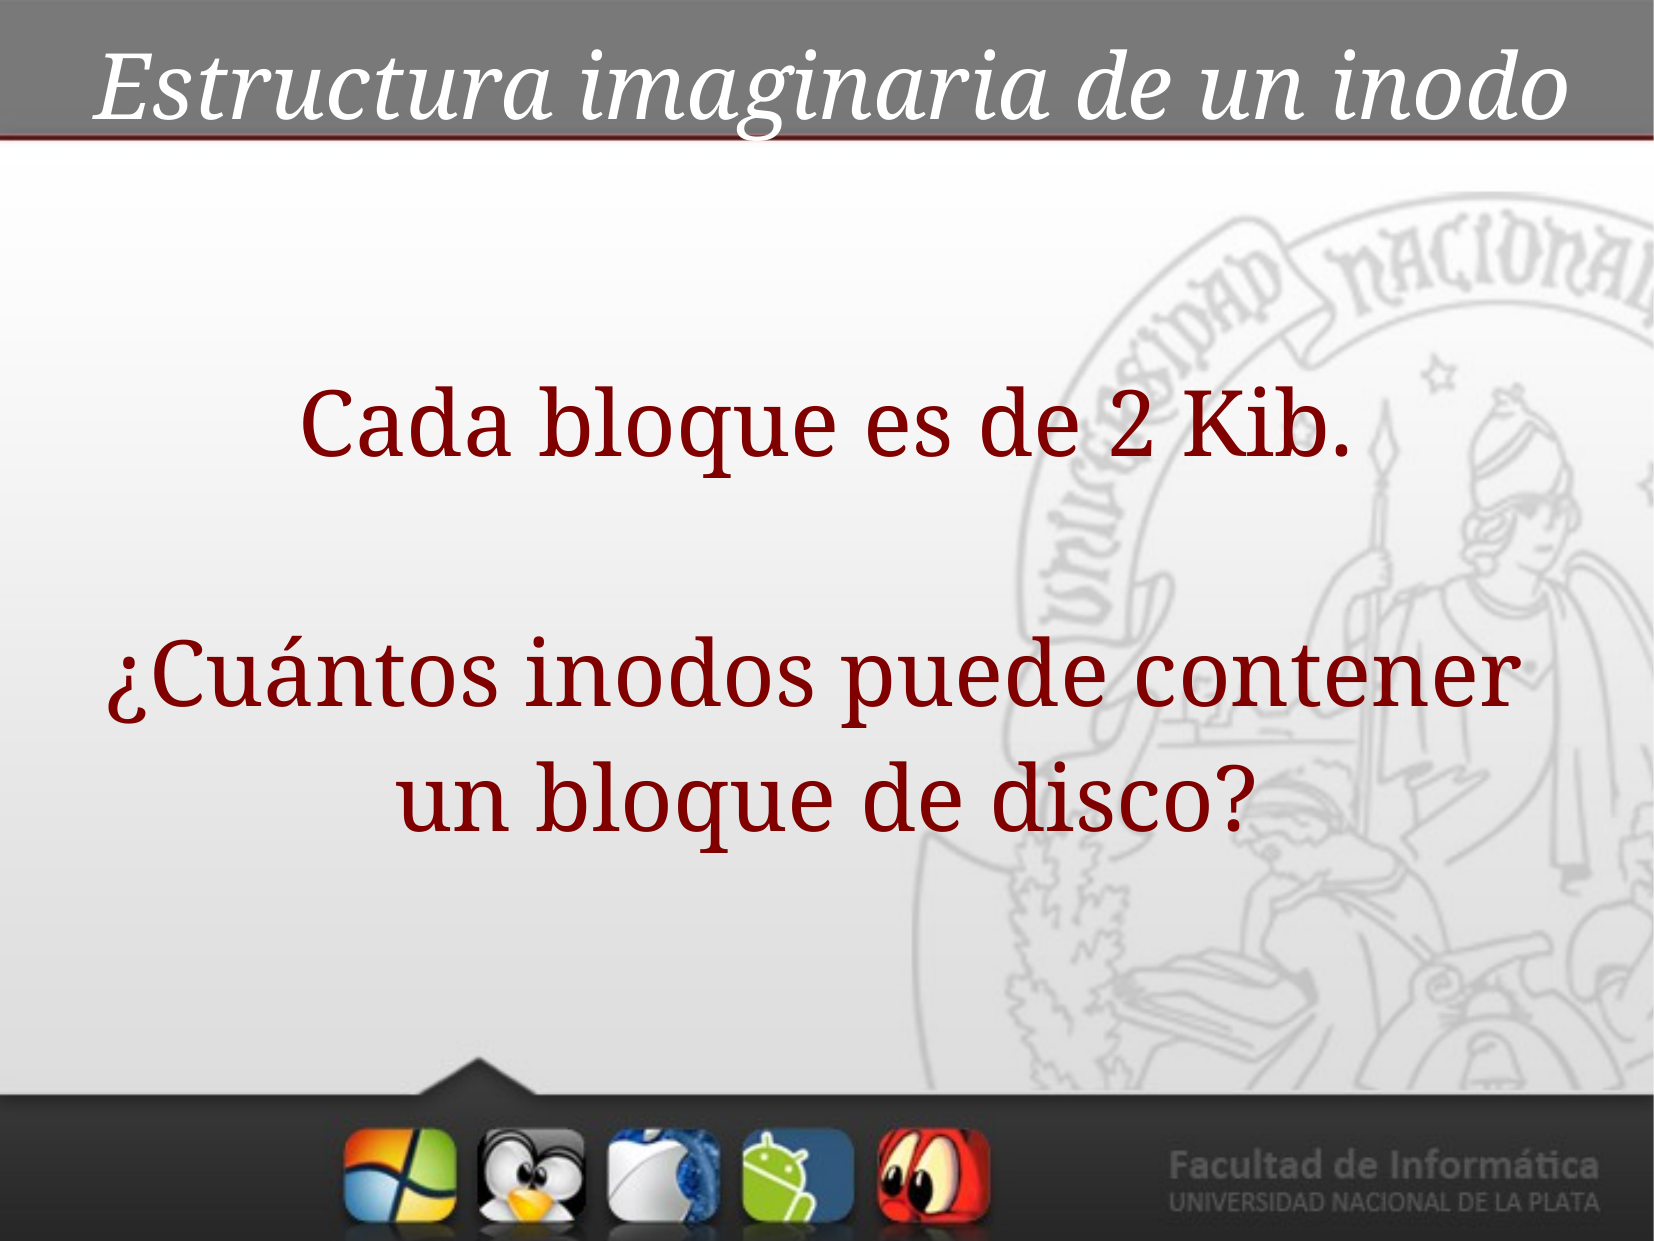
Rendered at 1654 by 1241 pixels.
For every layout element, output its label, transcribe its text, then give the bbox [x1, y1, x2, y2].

subtitle Cada bloque es de 2 Kib. ¿Cuántos inodos puede contener un bloque de disco? [82, 153, 1571, 1063]
picture [0, 0, 1654, 1241]
title Estructura imaginaria de un inodo [84, 25, 1573, 142]
